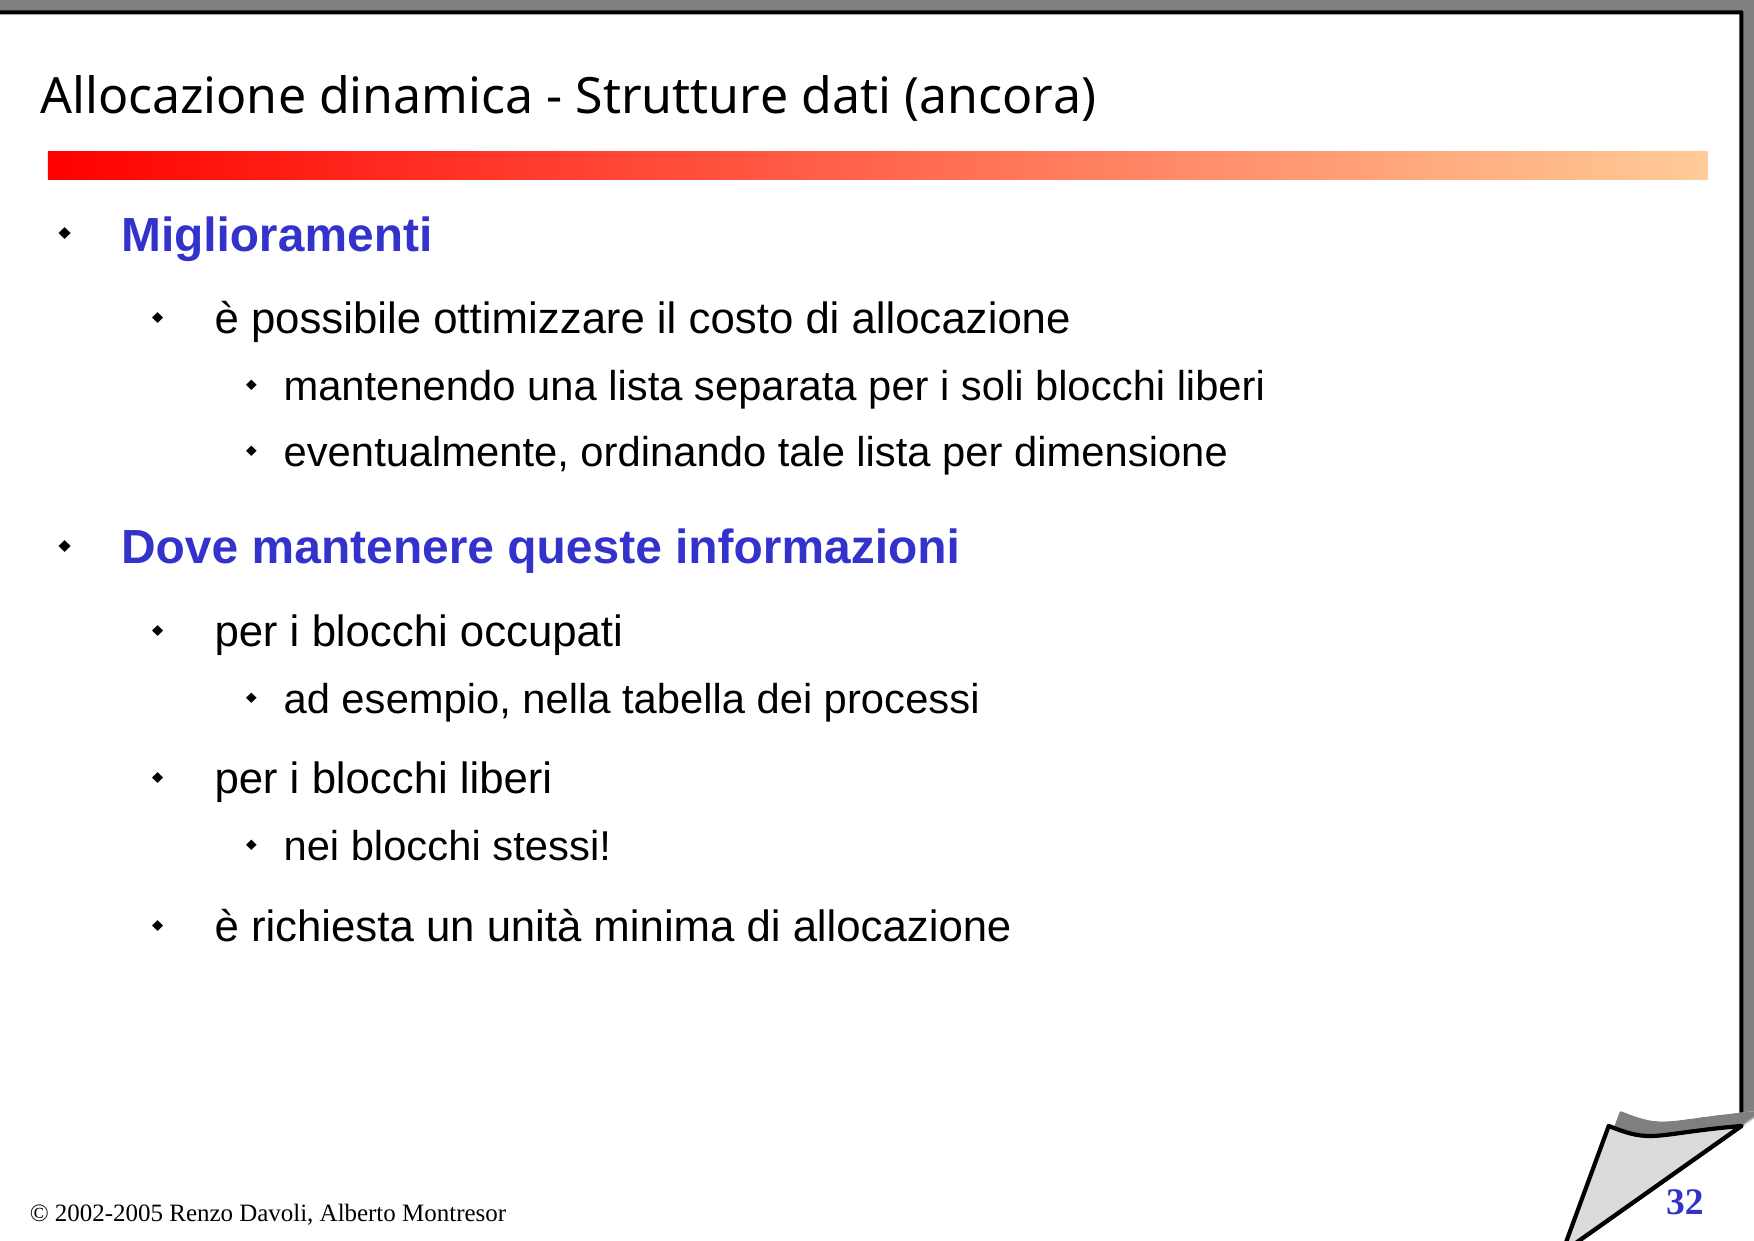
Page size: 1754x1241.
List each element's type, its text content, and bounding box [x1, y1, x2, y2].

list Miglioramenti è possibile ottimizzare il costo di allocazione mantenendo una lista separata per i soli blocchi liberi eventualmente, ordinando tale lista per dimensione Dove mantenere queste informazioni per i blocchi occupati ad esempio, nella tabella dei processi per i blocchi liberi nei blocchi stessi! è richiesta un unità minima di allocazione [58, 206, 1696, 1181]
title Allocazione dinamica - Strutture dati (ancora) [40, 49, 1714, 144]
